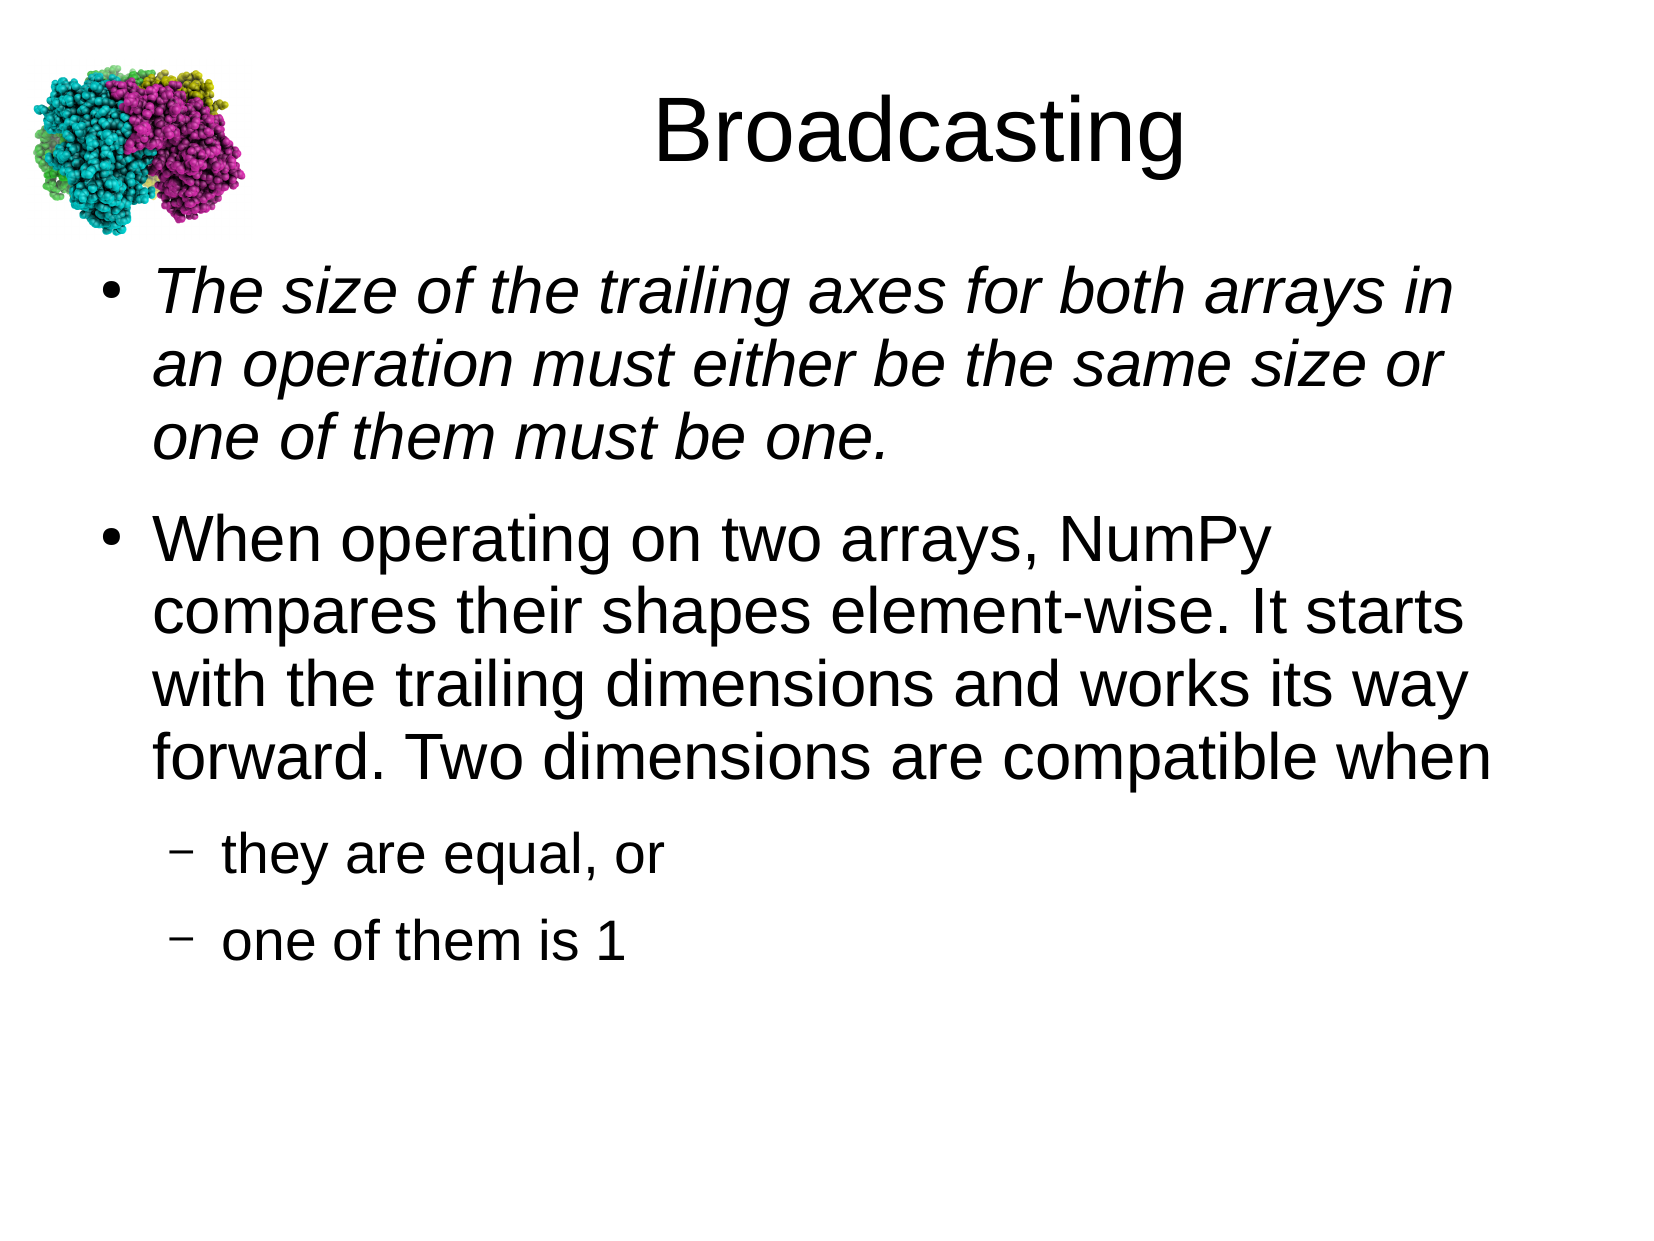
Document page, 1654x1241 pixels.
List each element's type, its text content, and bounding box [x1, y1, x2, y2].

list The size of the trailing axes for both arrays in an operation must either be the same size or one of them must be one. When operating on two arrays, NumPy compares their shapes element-wise. It starts with the trailing dimensions and works its way forward. Two dimensions are compatible when they are equal, or one of them is 1 [82, 255, 1538, 975]
picture [27, 59, 253, 240]
title Broadcasting [270, 25, 1571, 233]
